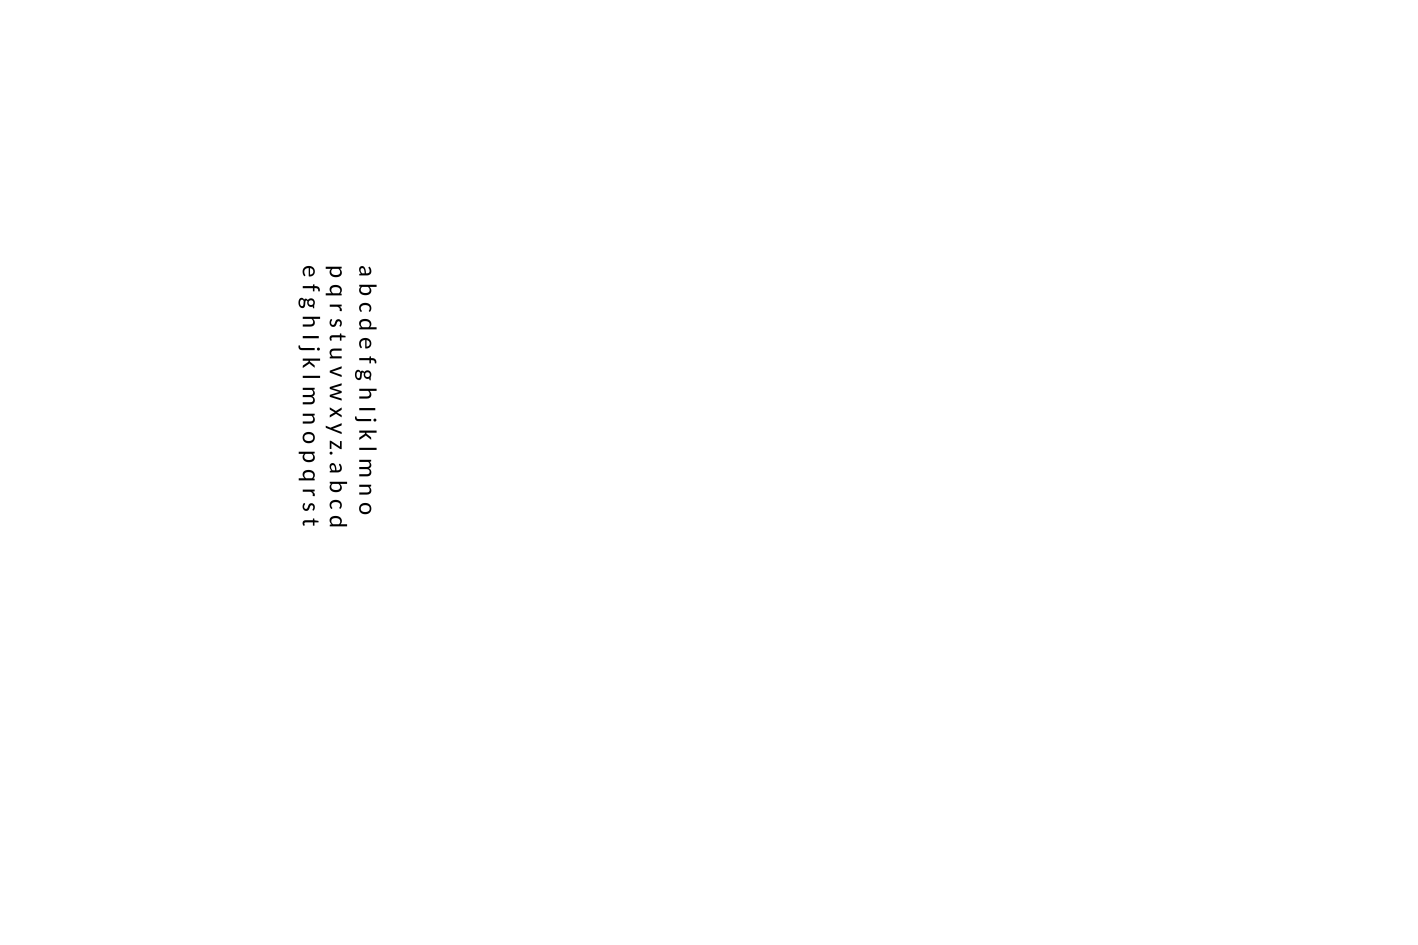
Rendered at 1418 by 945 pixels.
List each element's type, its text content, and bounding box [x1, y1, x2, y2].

text_box a b c d e f g h I j k l m n o p q r s t u v w x y z. a b c d e f g h I j k l m n o p q r s t [118, 177, 827, 532]
